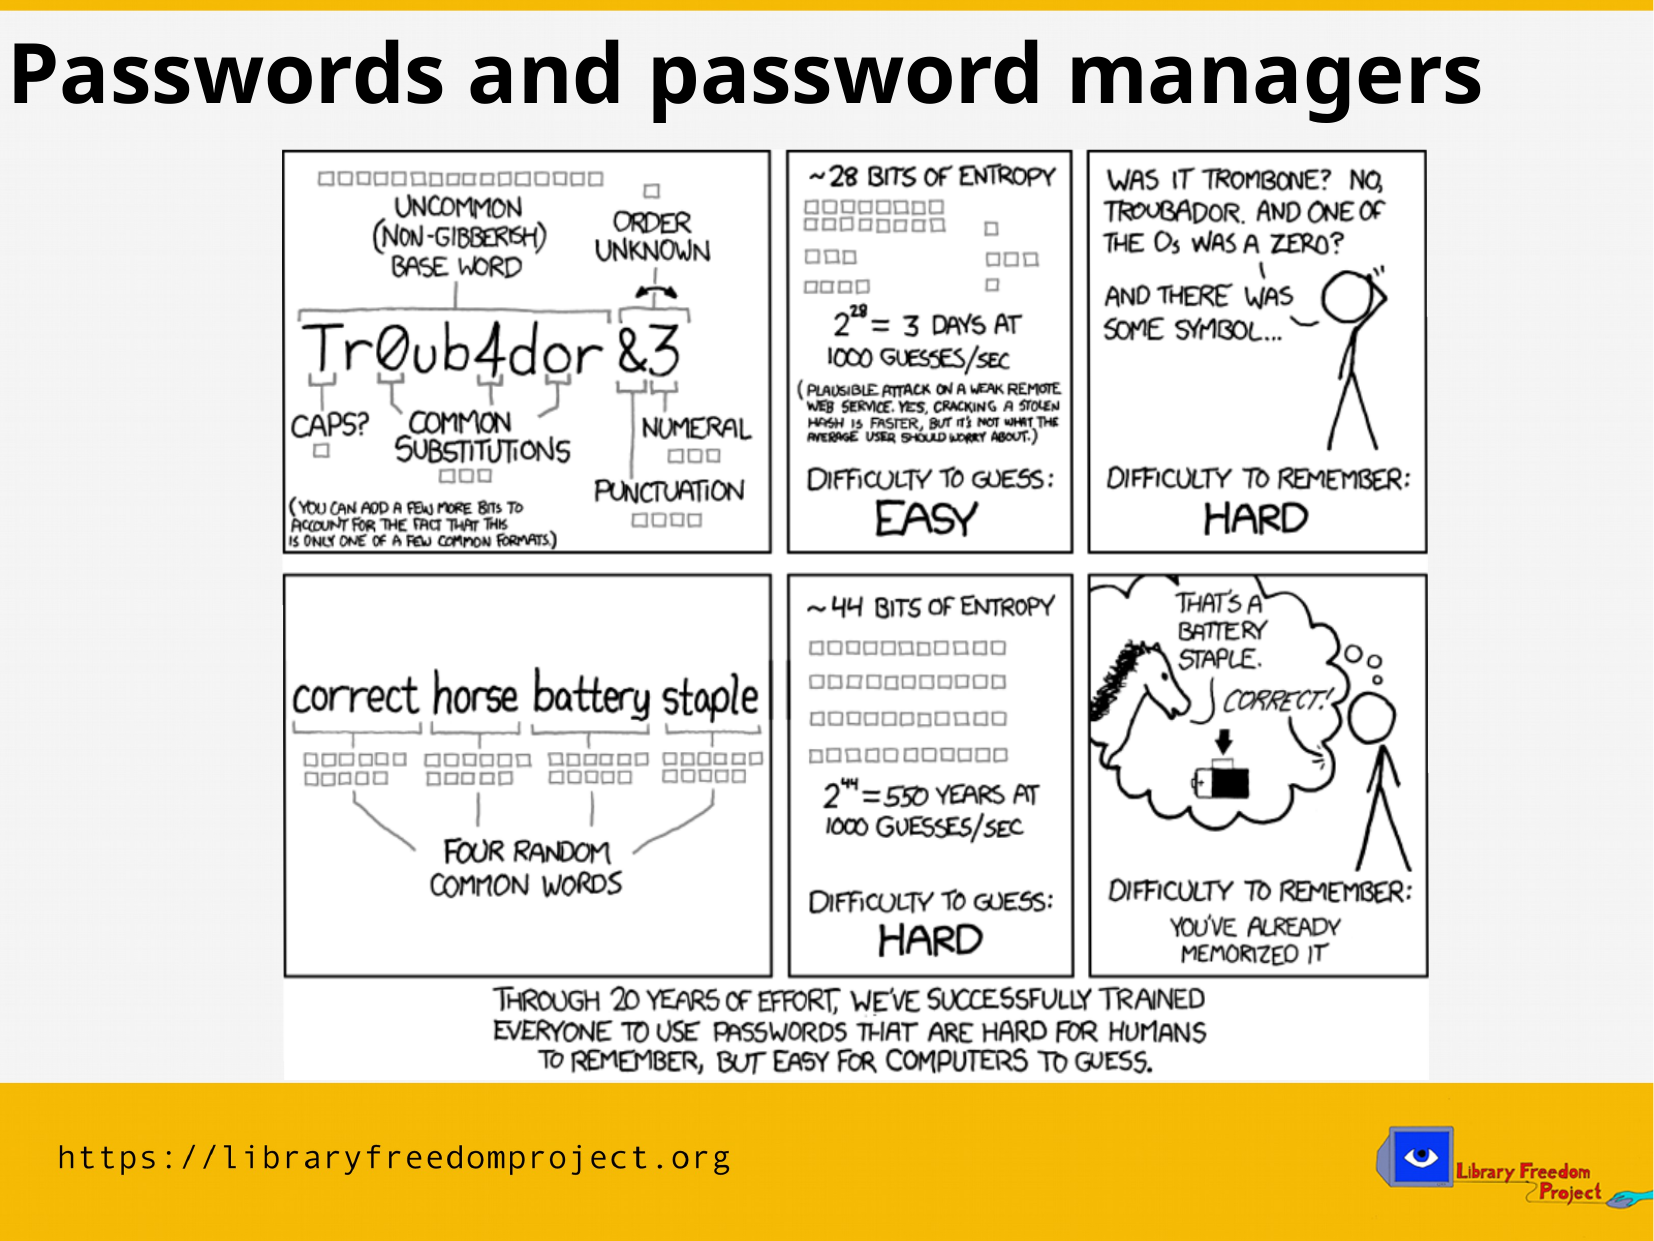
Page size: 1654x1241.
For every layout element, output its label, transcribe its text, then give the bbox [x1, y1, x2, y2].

text_box Passwords and password managers [7, 15, 1646, 131]
picture [0, 0, 1654, 1241]
